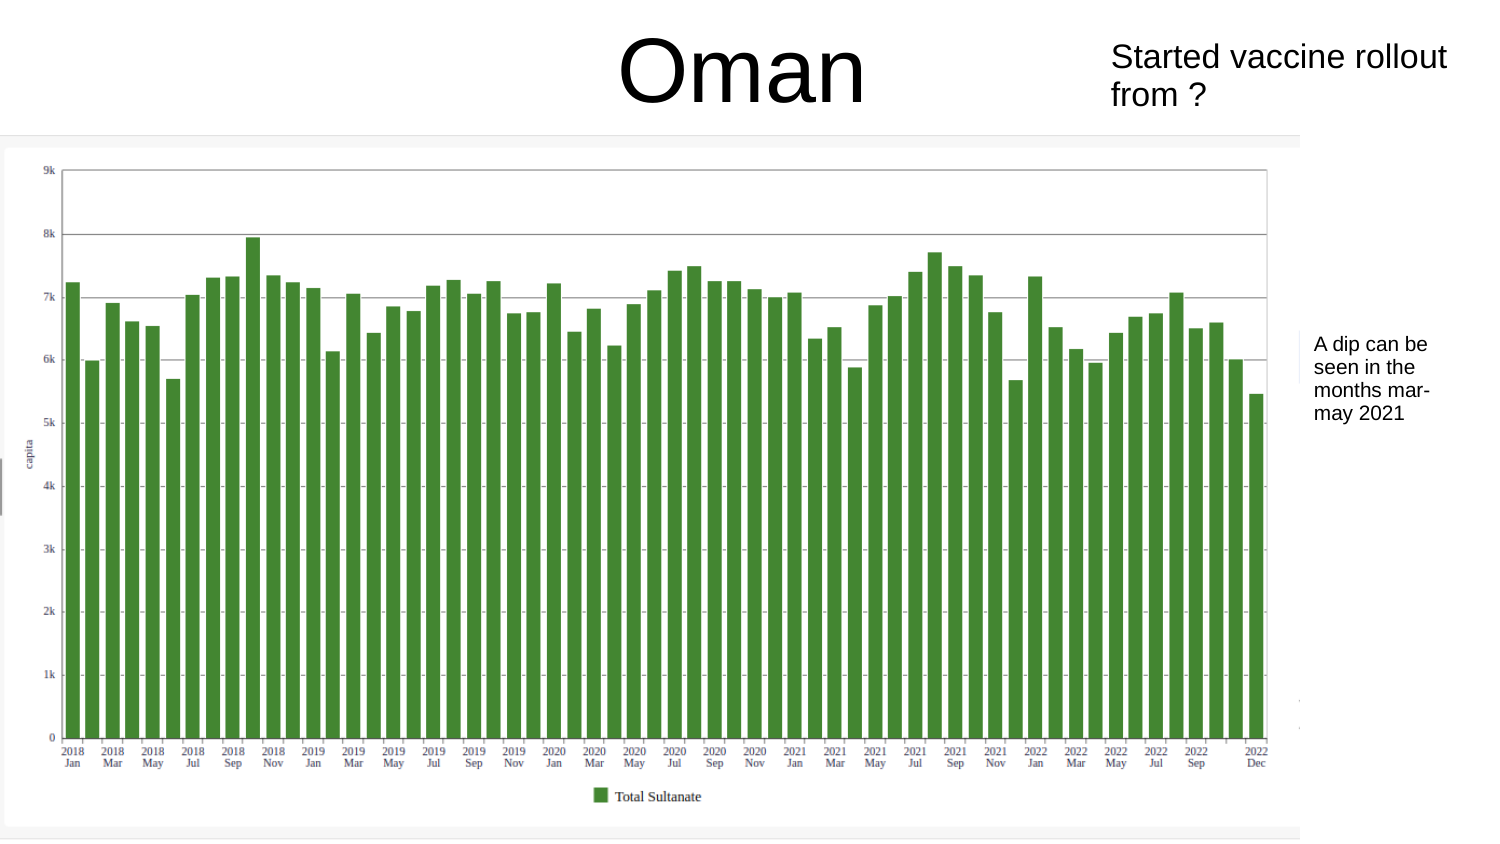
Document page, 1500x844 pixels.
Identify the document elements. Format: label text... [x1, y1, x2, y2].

picture [0, 135, 1300, 844]
text_box A dip can be seen in the months mar-may 2021 [1299, 324, 1477, 502]
title Oman [67, 0, 1418, 135]
text_box Started vaccine rollout from ? [1096, 30, 1477, 158]
